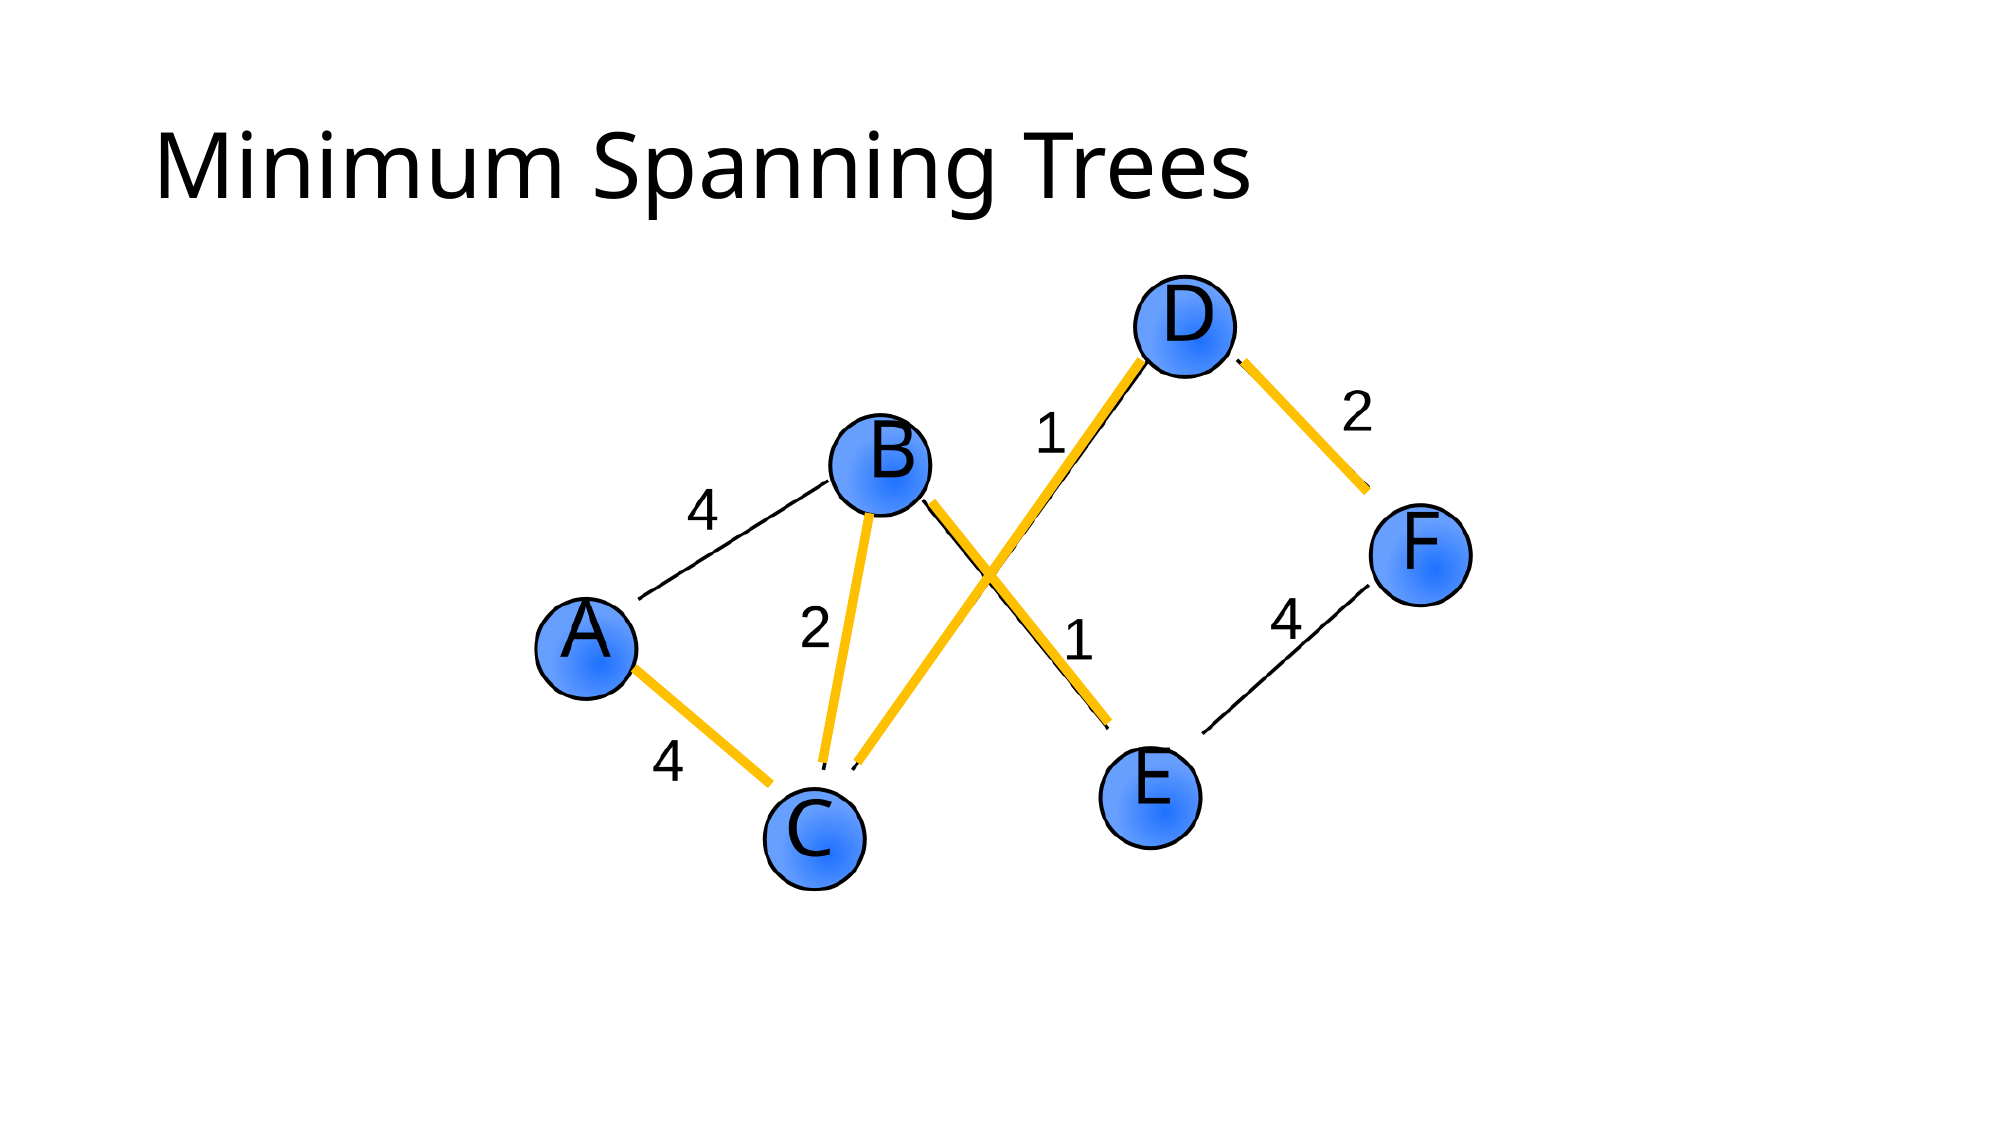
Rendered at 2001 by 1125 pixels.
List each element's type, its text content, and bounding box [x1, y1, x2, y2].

picture [393, 215, 1605, 908]
title Minimum Spanning Trees [137, 59, 1863, 278]
